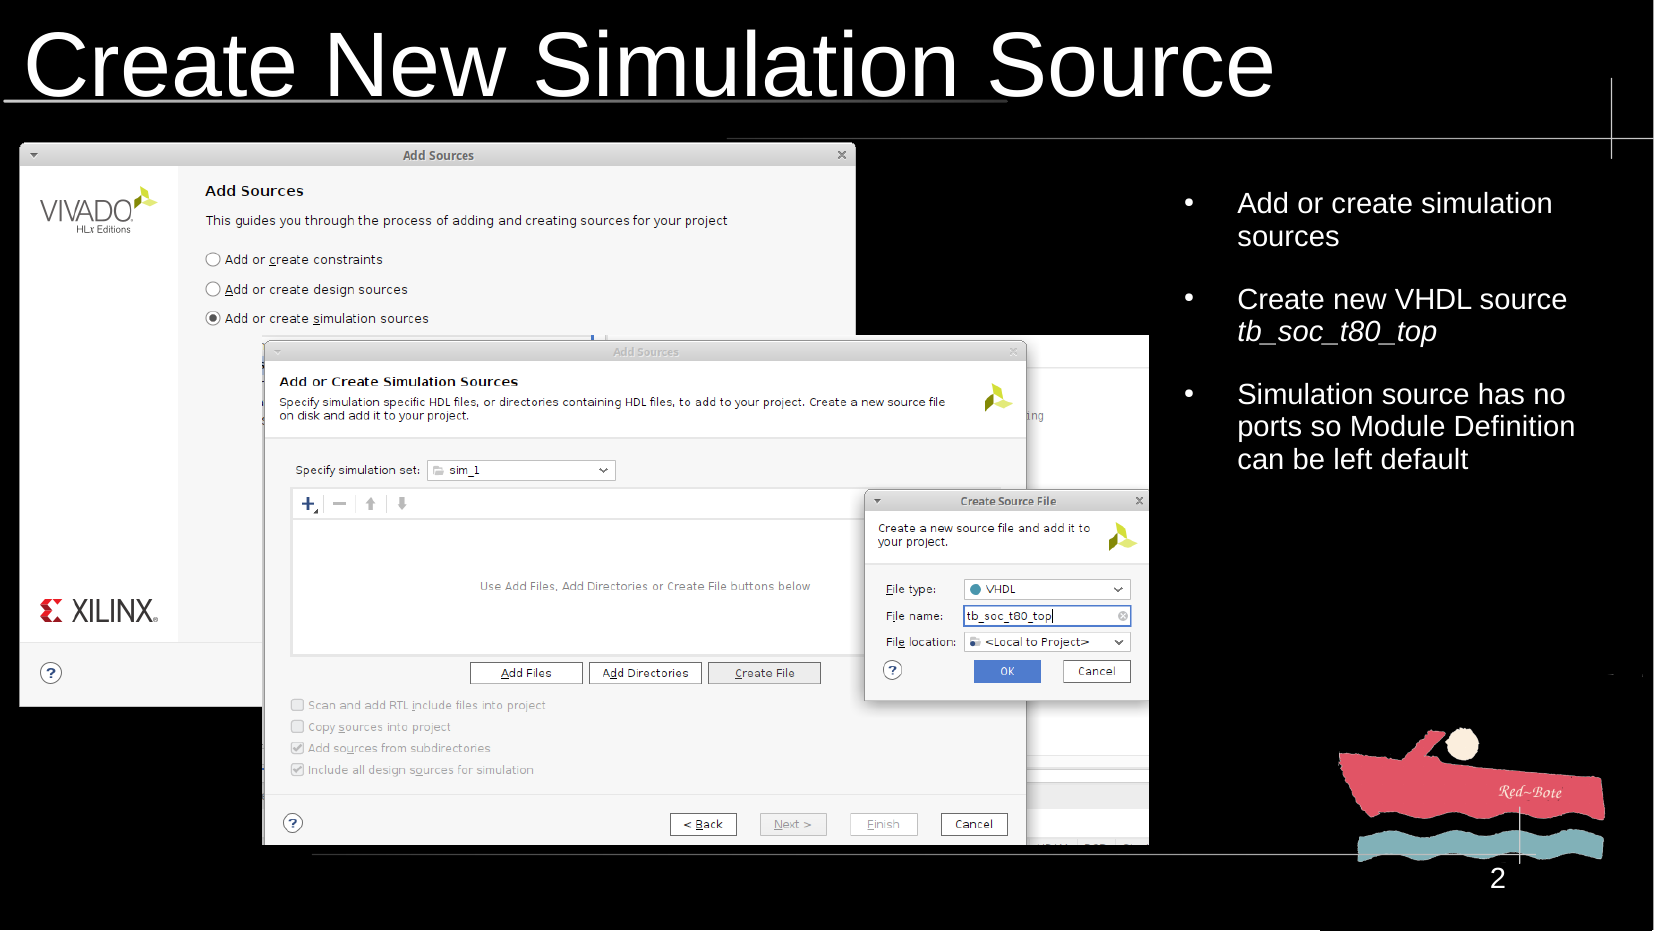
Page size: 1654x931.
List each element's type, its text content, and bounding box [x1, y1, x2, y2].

picture [1320, 674, 1652, 931]
title Create New Simulation Source [23, 11, 1589, 119]
picture [19, 142, 1149, 845]
list Add or create simulation sources Create new VHDL source tb_soc_t80_top Simulation source has no ports so Module Definition can be left default [1166, 187, 1617, 676]
